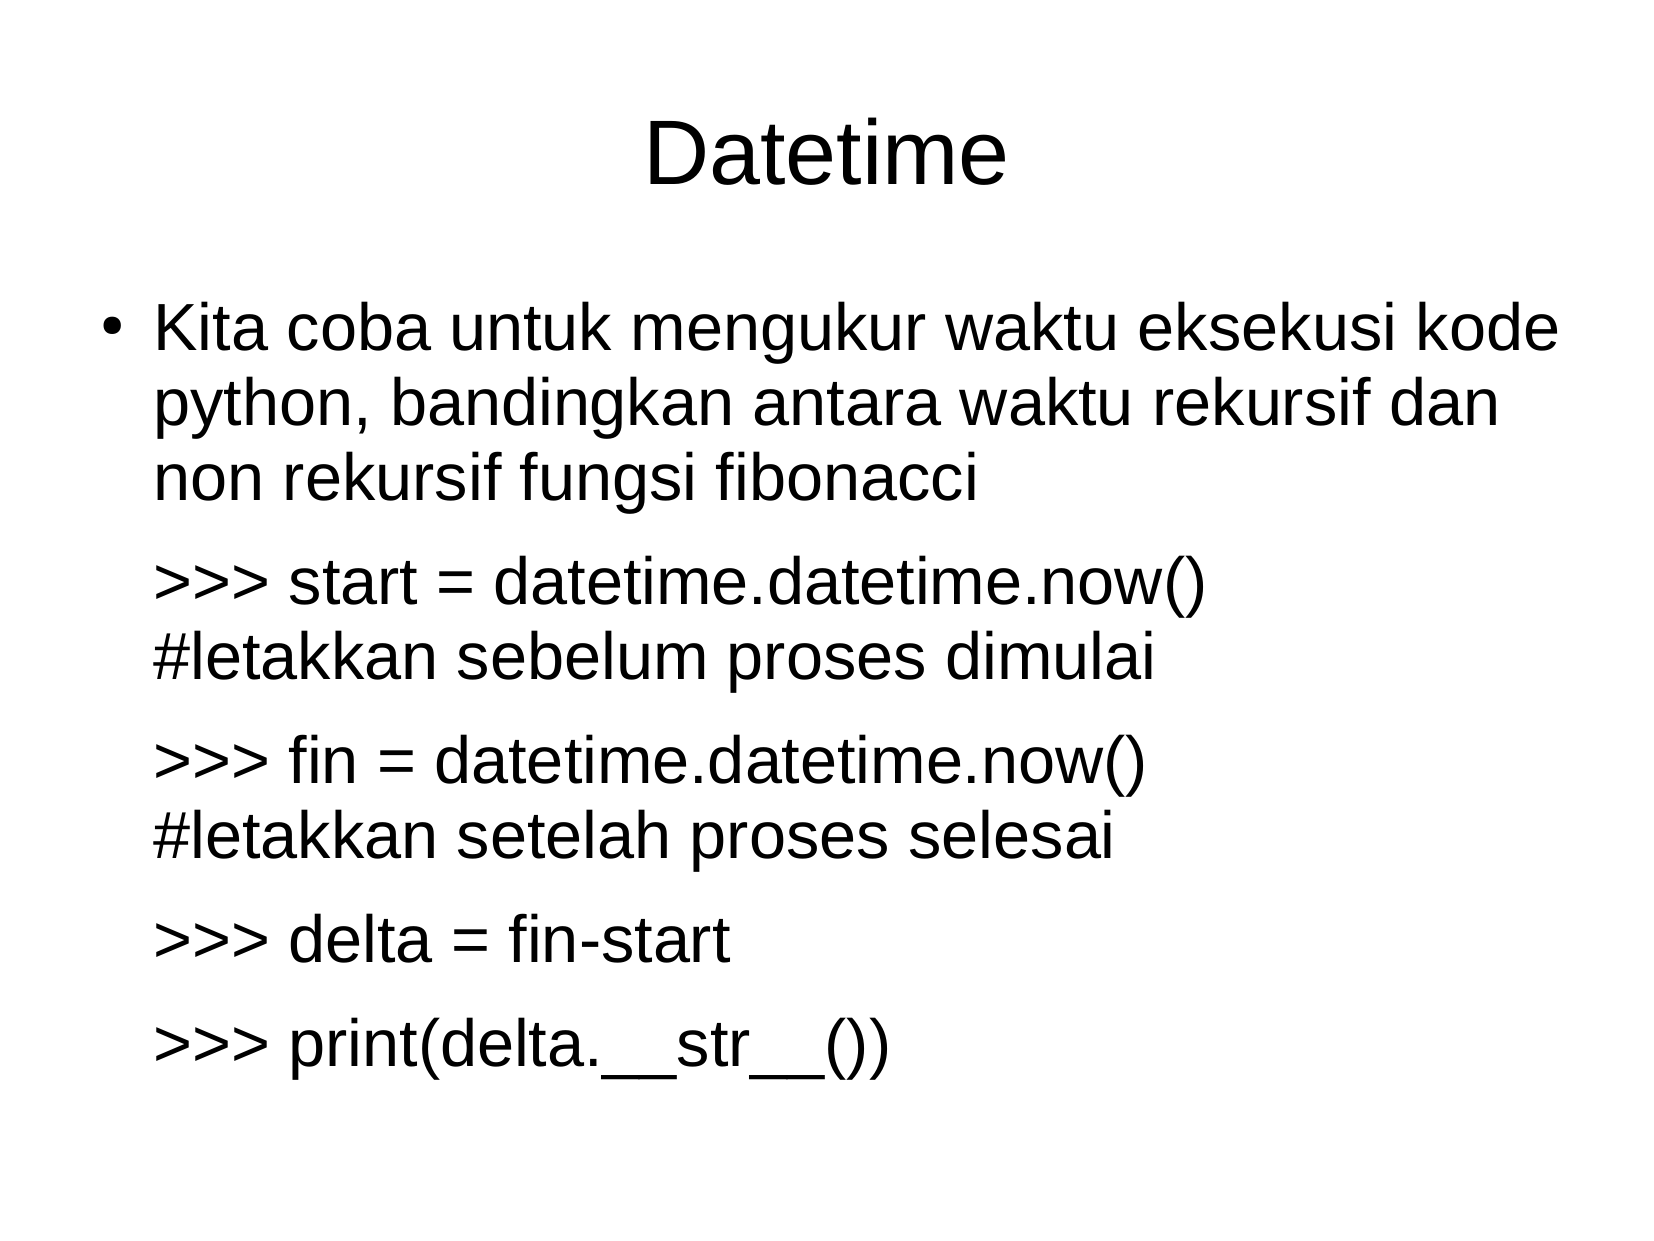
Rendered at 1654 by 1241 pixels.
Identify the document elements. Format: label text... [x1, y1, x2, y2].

list Kita coba untuk mengukur waktu eksekusi kode python, bandingkan antara waktu rekursif dan non rekursif fungsi fibonacci >>> start = datetime.datetime.now() #letakkan sebelum proses dimulai >>> fin = datetime.datetime.now() #letakkan setelah proses selesai >>> delta = fin-start >>> print(delta.__str__()) [82, 290, 1571, 1096]
title Datetime [82, 49, 1571, 257]
